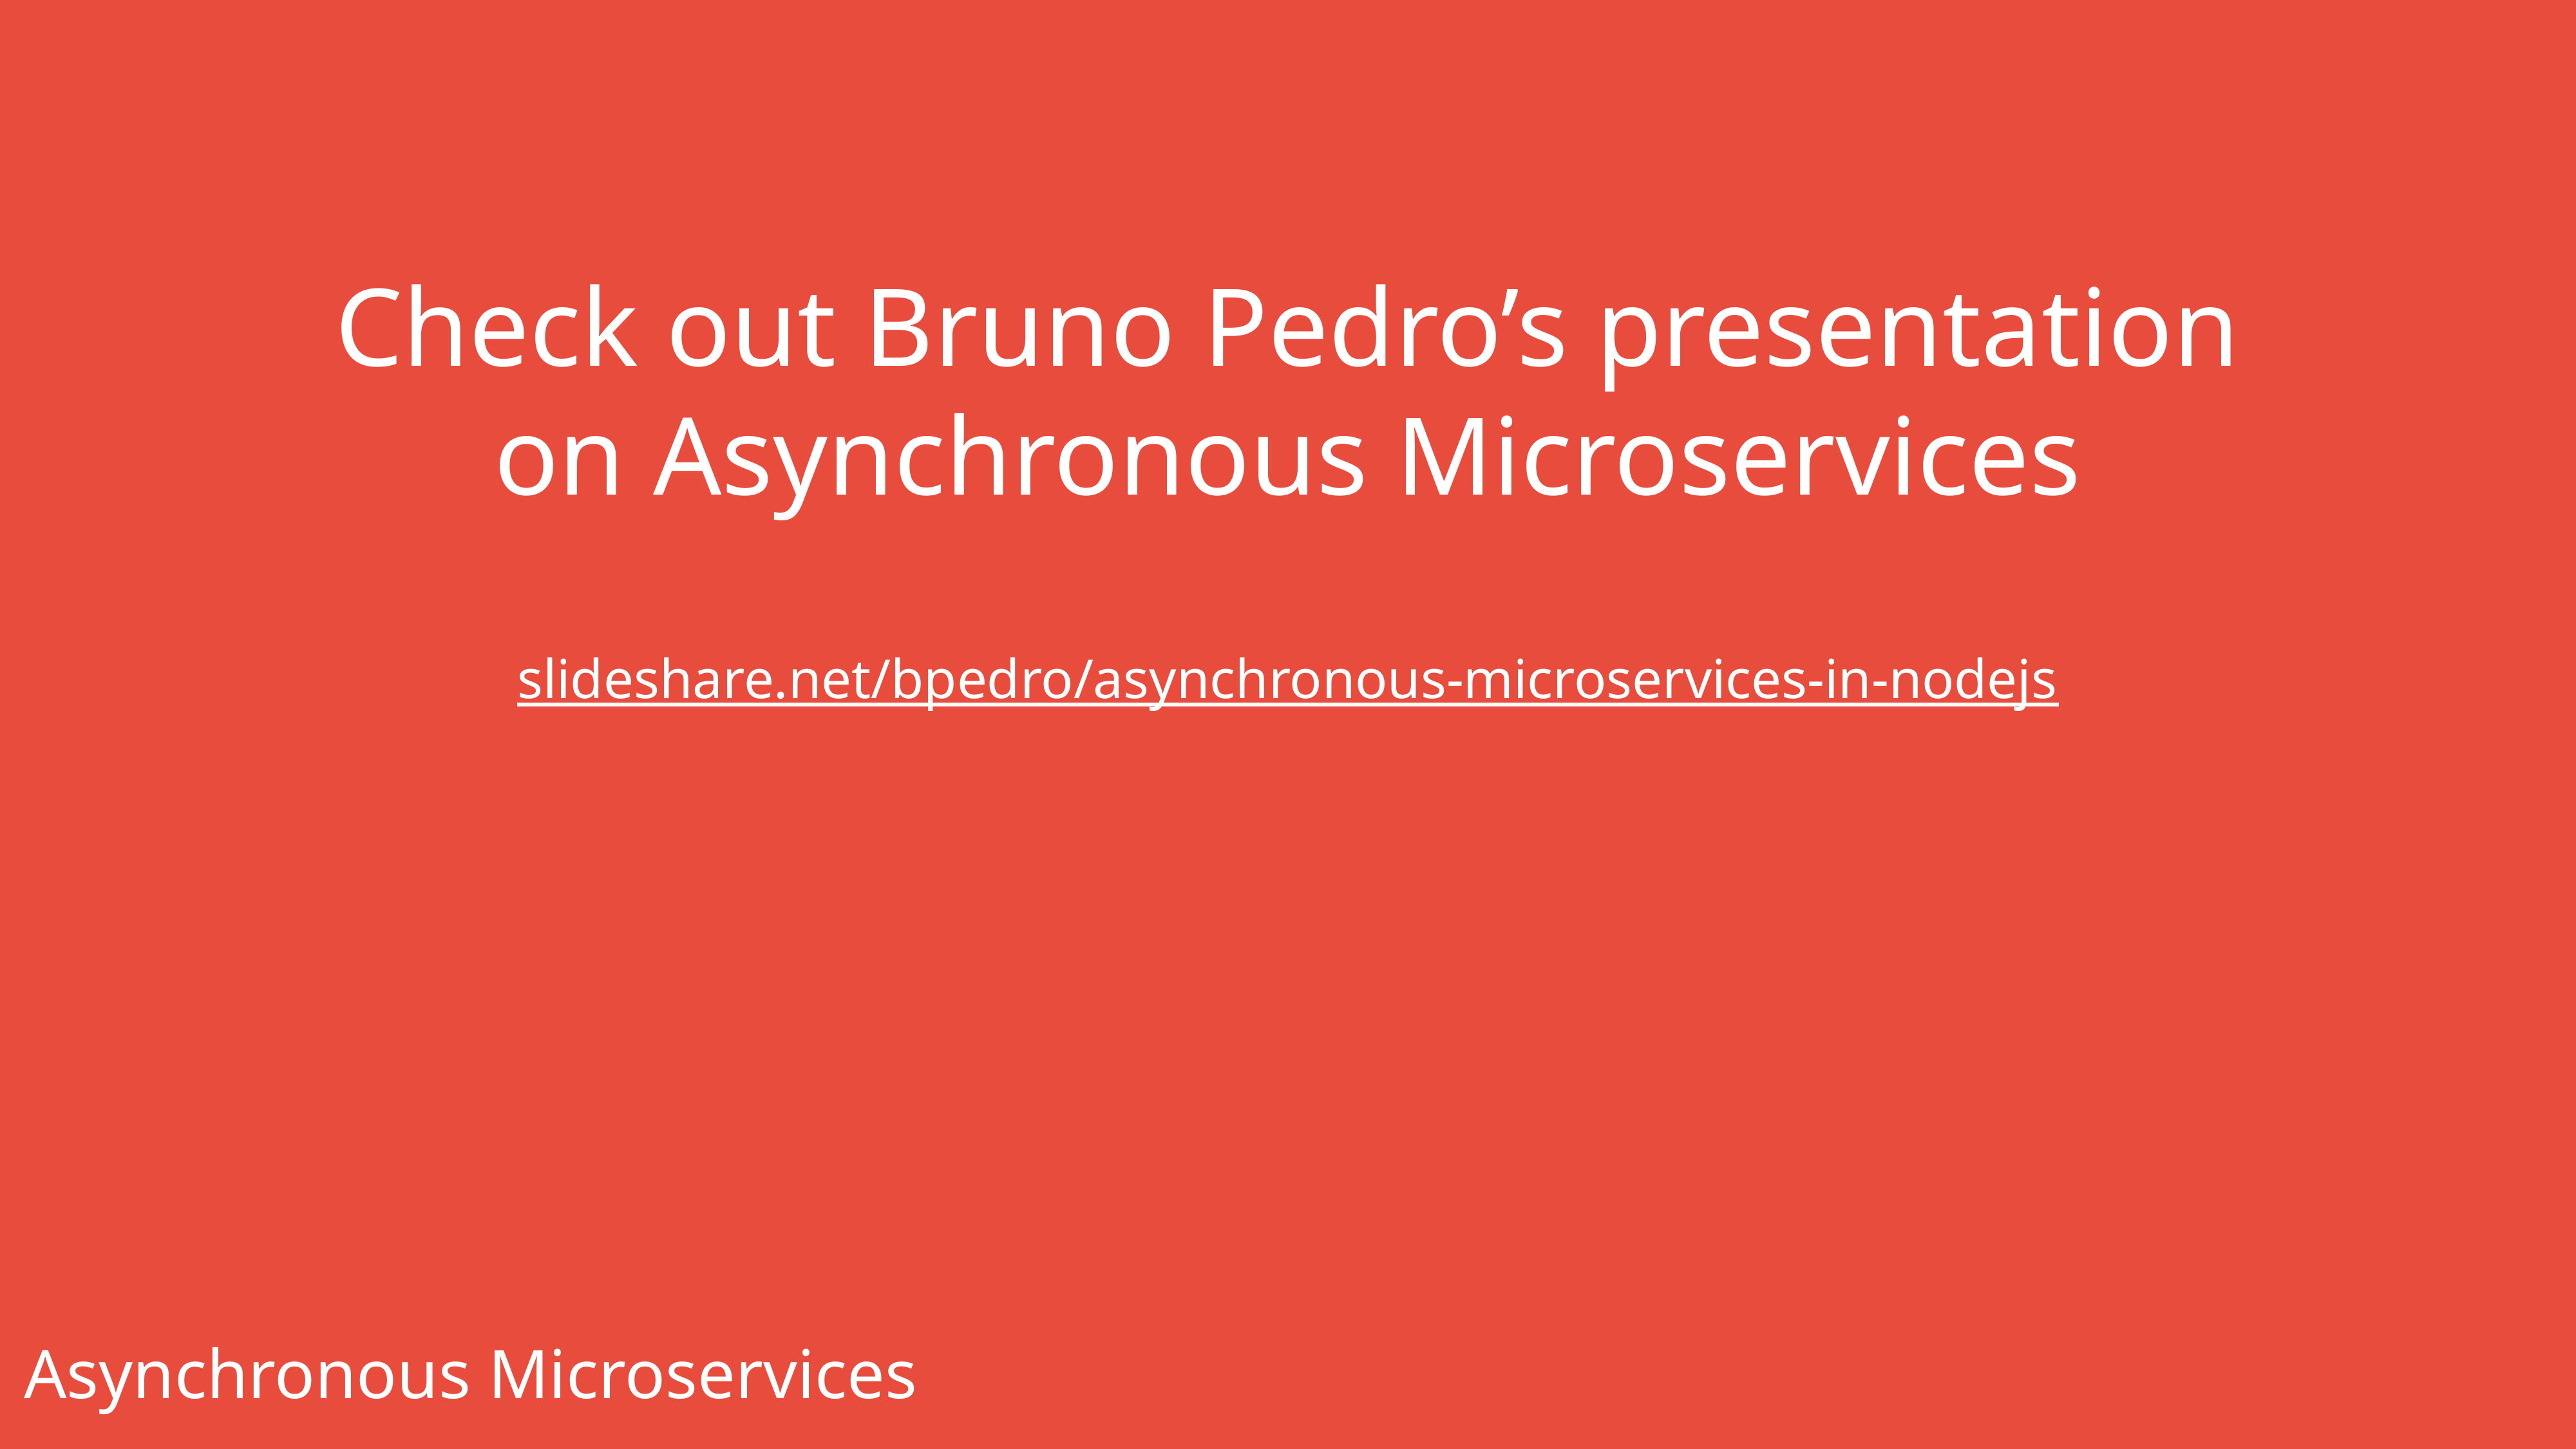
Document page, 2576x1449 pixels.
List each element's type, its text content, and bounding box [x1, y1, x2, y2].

text_box Check out Bruno Pedro’s presentation on Asynchronous Microservices slideshare.net/bpedro/asynchronous-microservices-in-nodejs [330, 253, 2246, 724]
text_box Asynchronous Microservices [18, 1325, 923, 1417]
